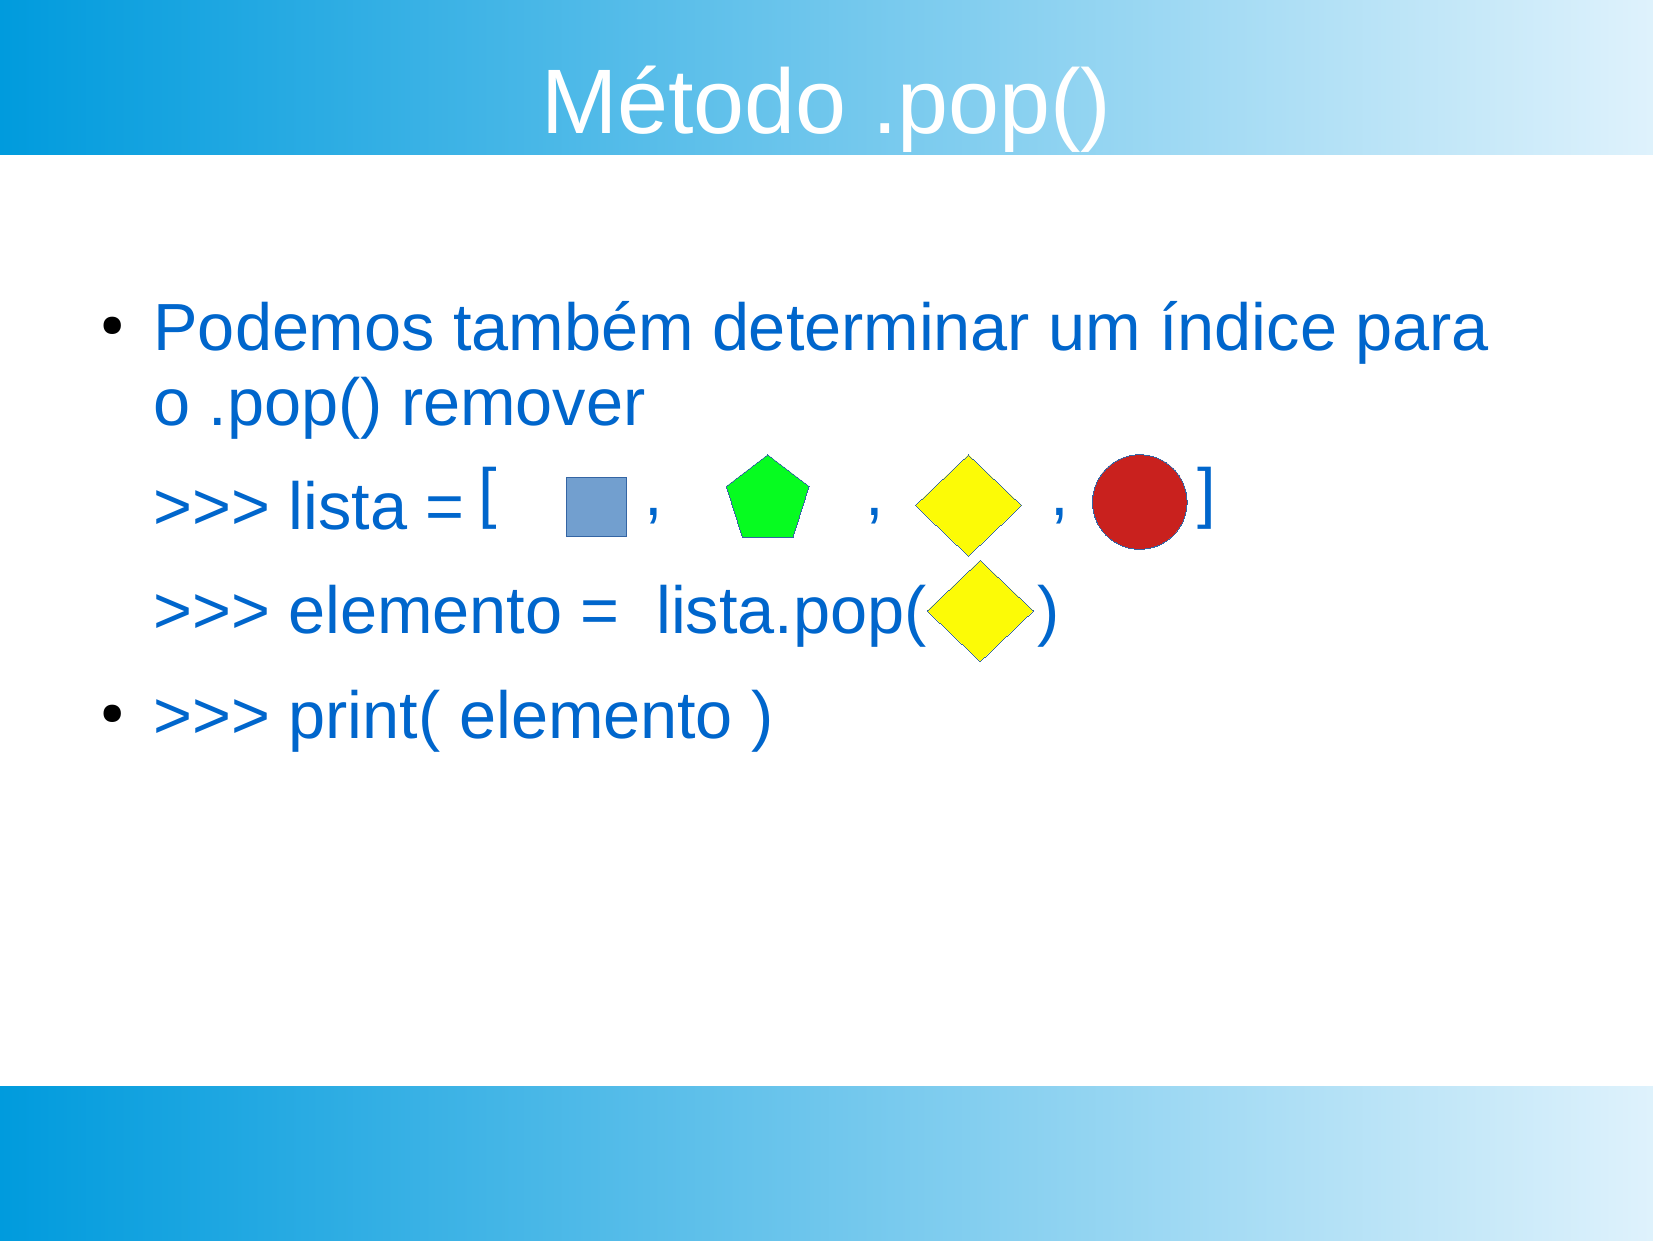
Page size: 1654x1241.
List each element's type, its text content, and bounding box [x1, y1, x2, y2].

text_box [915, 454, 1022, 557]
text_box [566, 477, 627, 537]
list [ , , , ] [407, 454, 1306, 585]
text_box [726, 454, 810, 538]
title Método .pop() [82, 49, 1571, 155]
text_box [927, 560, 1034, 662]
list Podemos também determinar um índice para o .pop() remover >>> lista = >>> elemento = lista.pop( ) >>> print( elemento ) [82, 290, 1571, 1010]
text_box [1092, 454, 1188, 550]
